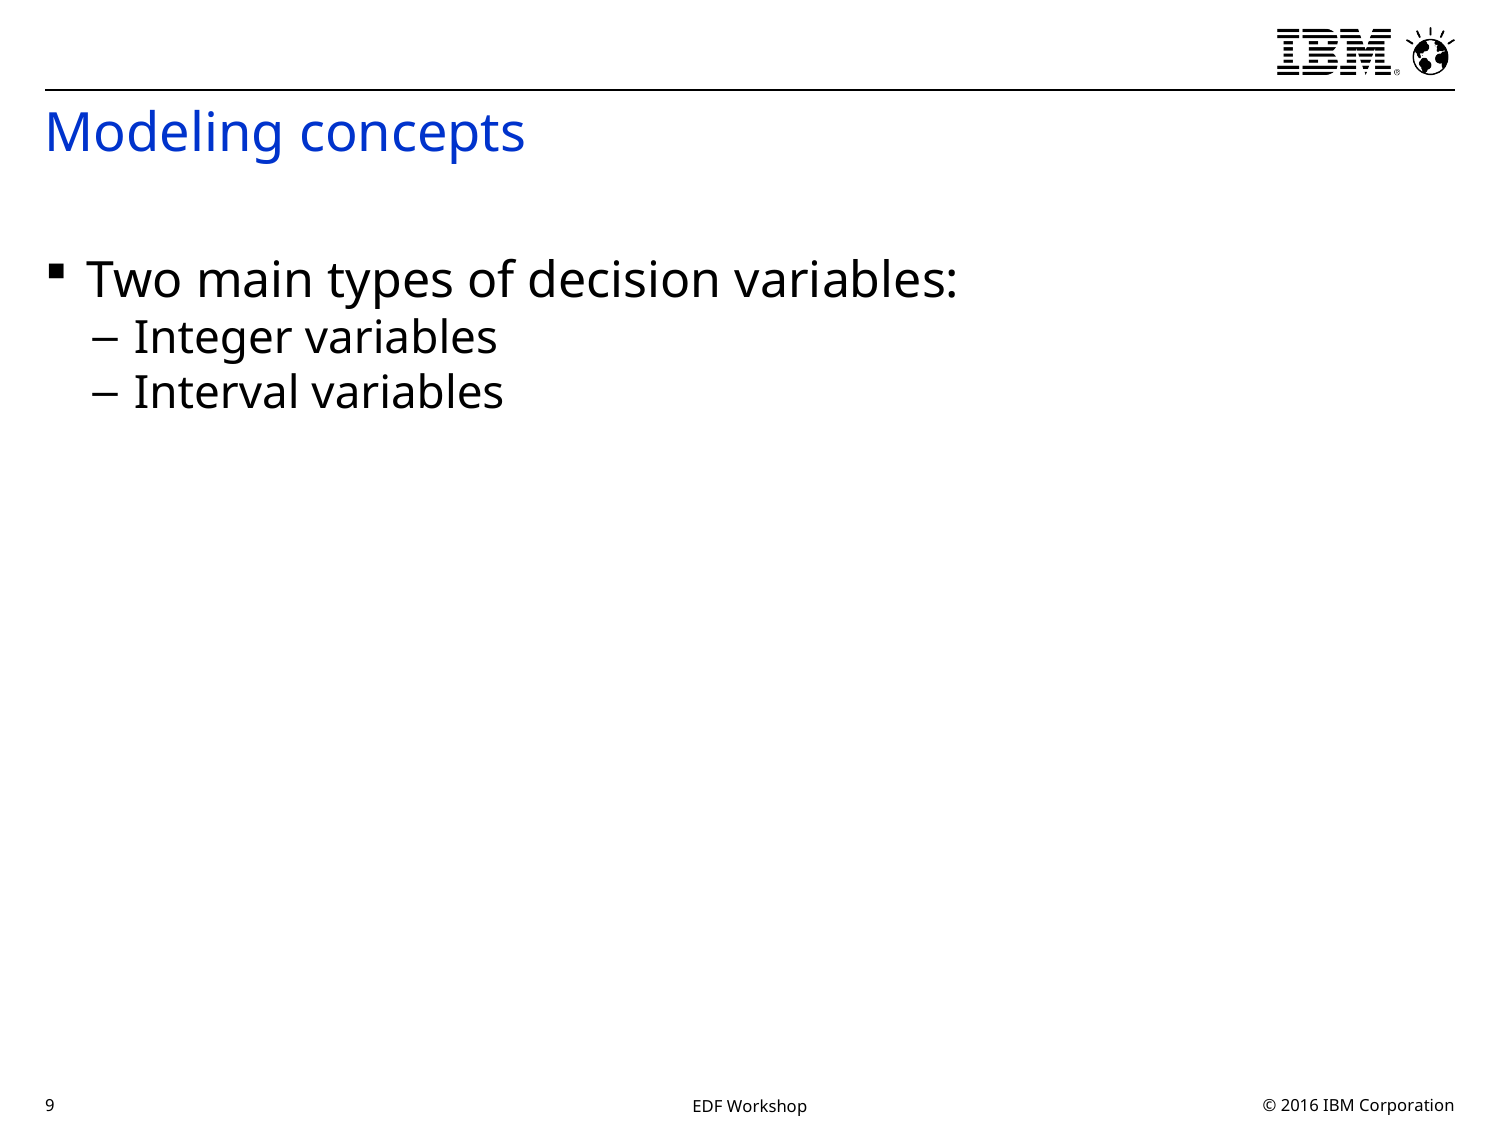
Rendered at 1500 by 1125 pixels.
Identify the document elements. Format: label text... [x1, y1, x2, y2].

picture [1260, 10, 1468, 90]
title Modeling concepts [29, 97, 1455, 203]
list Two main types of decision variables: Integer variables Interval variables [29, 239, 1455, 1066]
